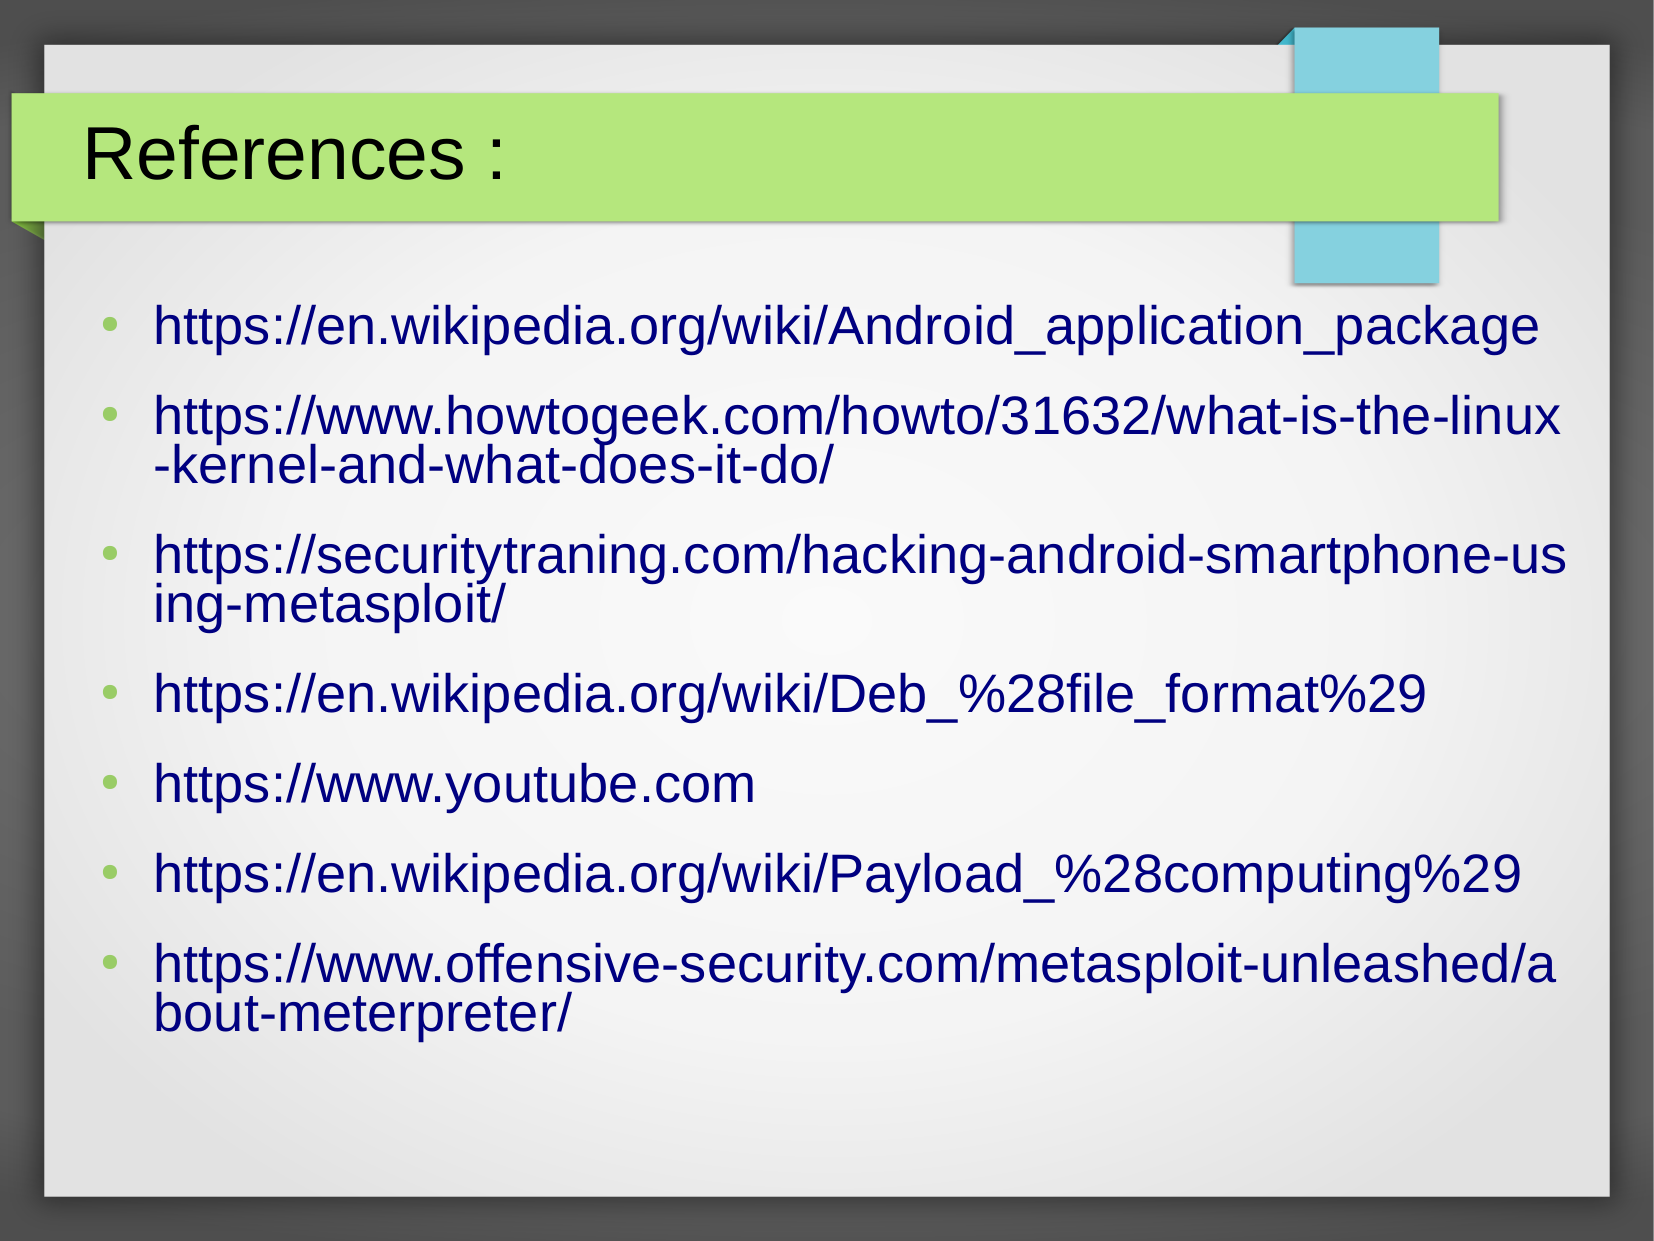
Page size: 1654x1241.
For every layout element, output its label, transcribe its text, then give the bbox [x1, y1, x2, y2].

list https://en.wikipedia.org/wiki/Android_application_package https://www.howtogeek.com/howto/31632/what-is-the-linux-kernel-and-what-does-it-do/ https://securitytraning.com/hacking-android-smartphone-using-metasploit/ https://en.wikipedia.org/wiki/Deb_%28file_format%29 https://www.youtube.com https://en.wikipedia.org/wiki/Payload_%28computing%29 https://www.offensive-security.com/metasploit-unleashed/about-meterpreter/ [82, 295, 1571, 1015]
picture [0, 0, 1654, 1241]
title References : [82, 94, 1264, 213]
